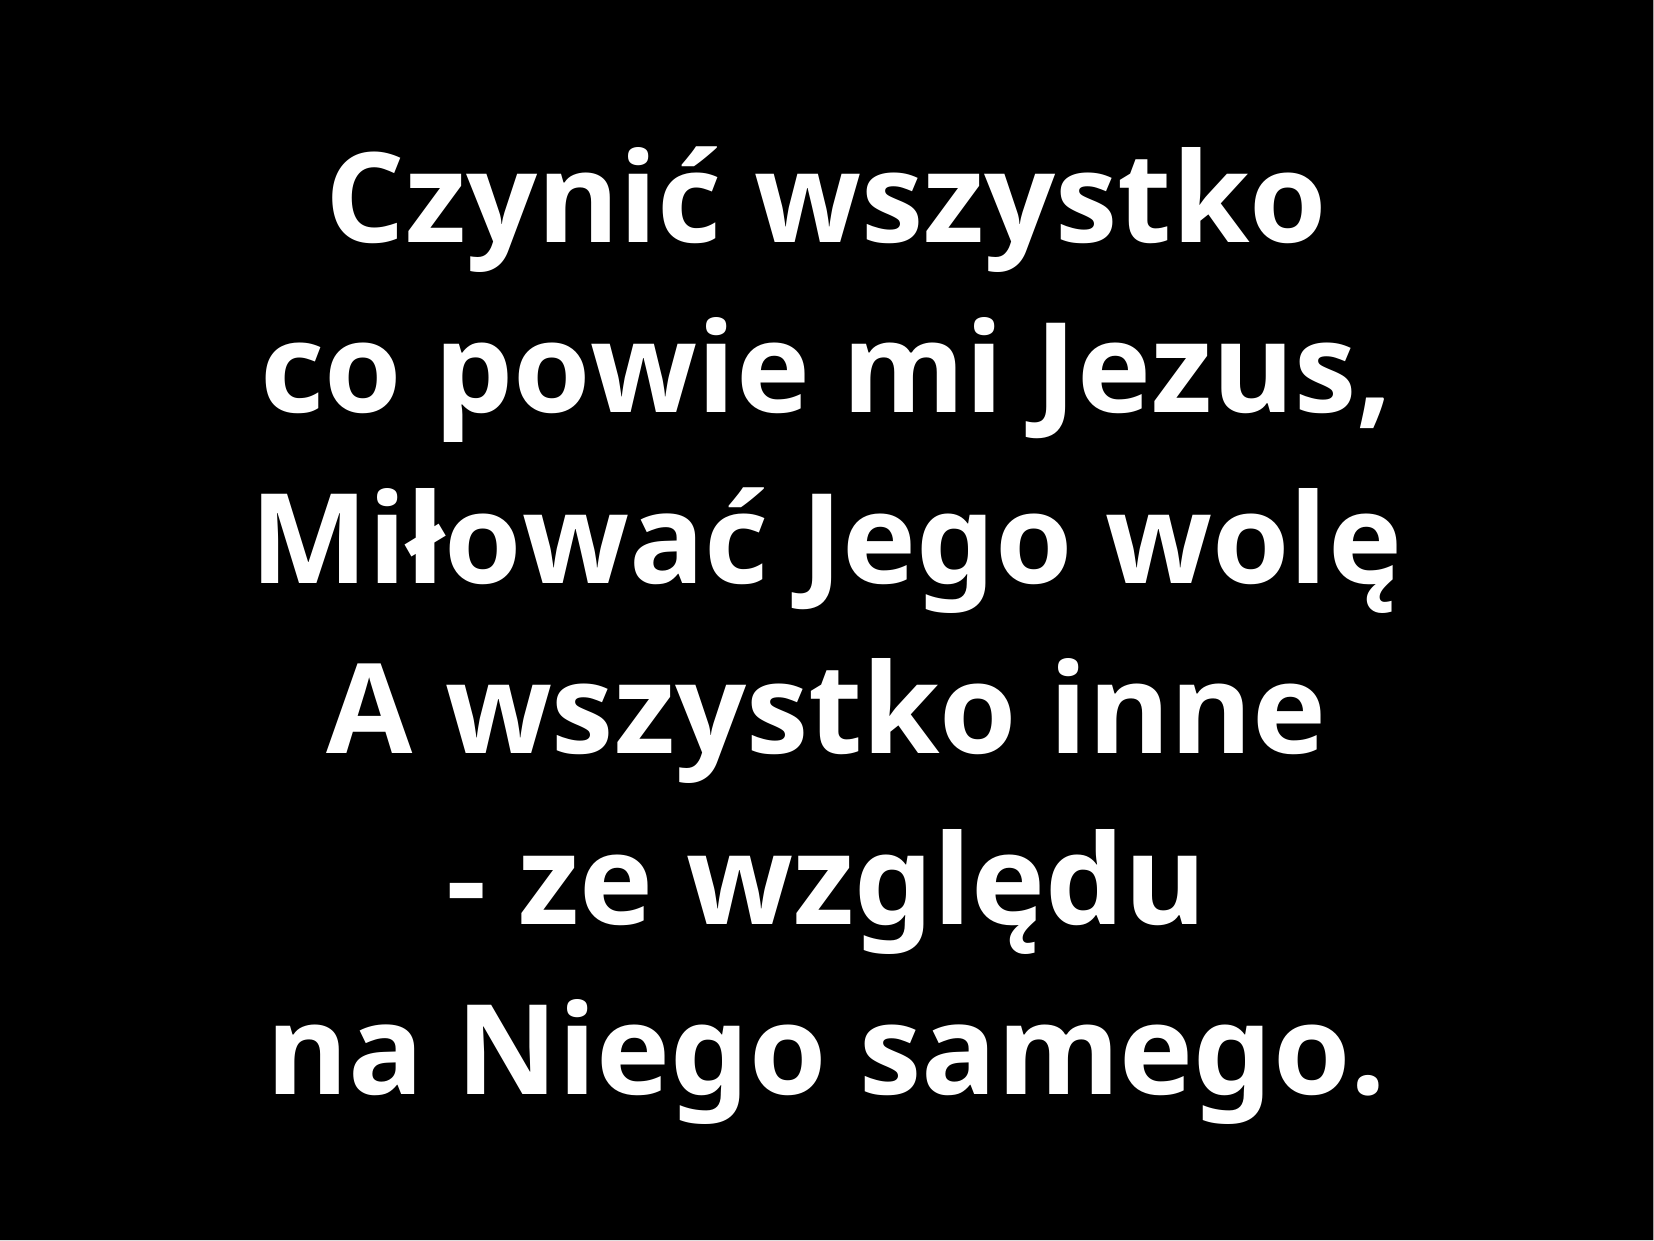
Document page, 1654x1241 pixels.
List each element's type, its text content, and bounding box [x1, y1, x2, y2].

title Czynić wszystko co powie mi Jezus, Miłować Jego wolę A wszystko inne - ze względu na Niego samego. [0, 0, 1654, 1241]
